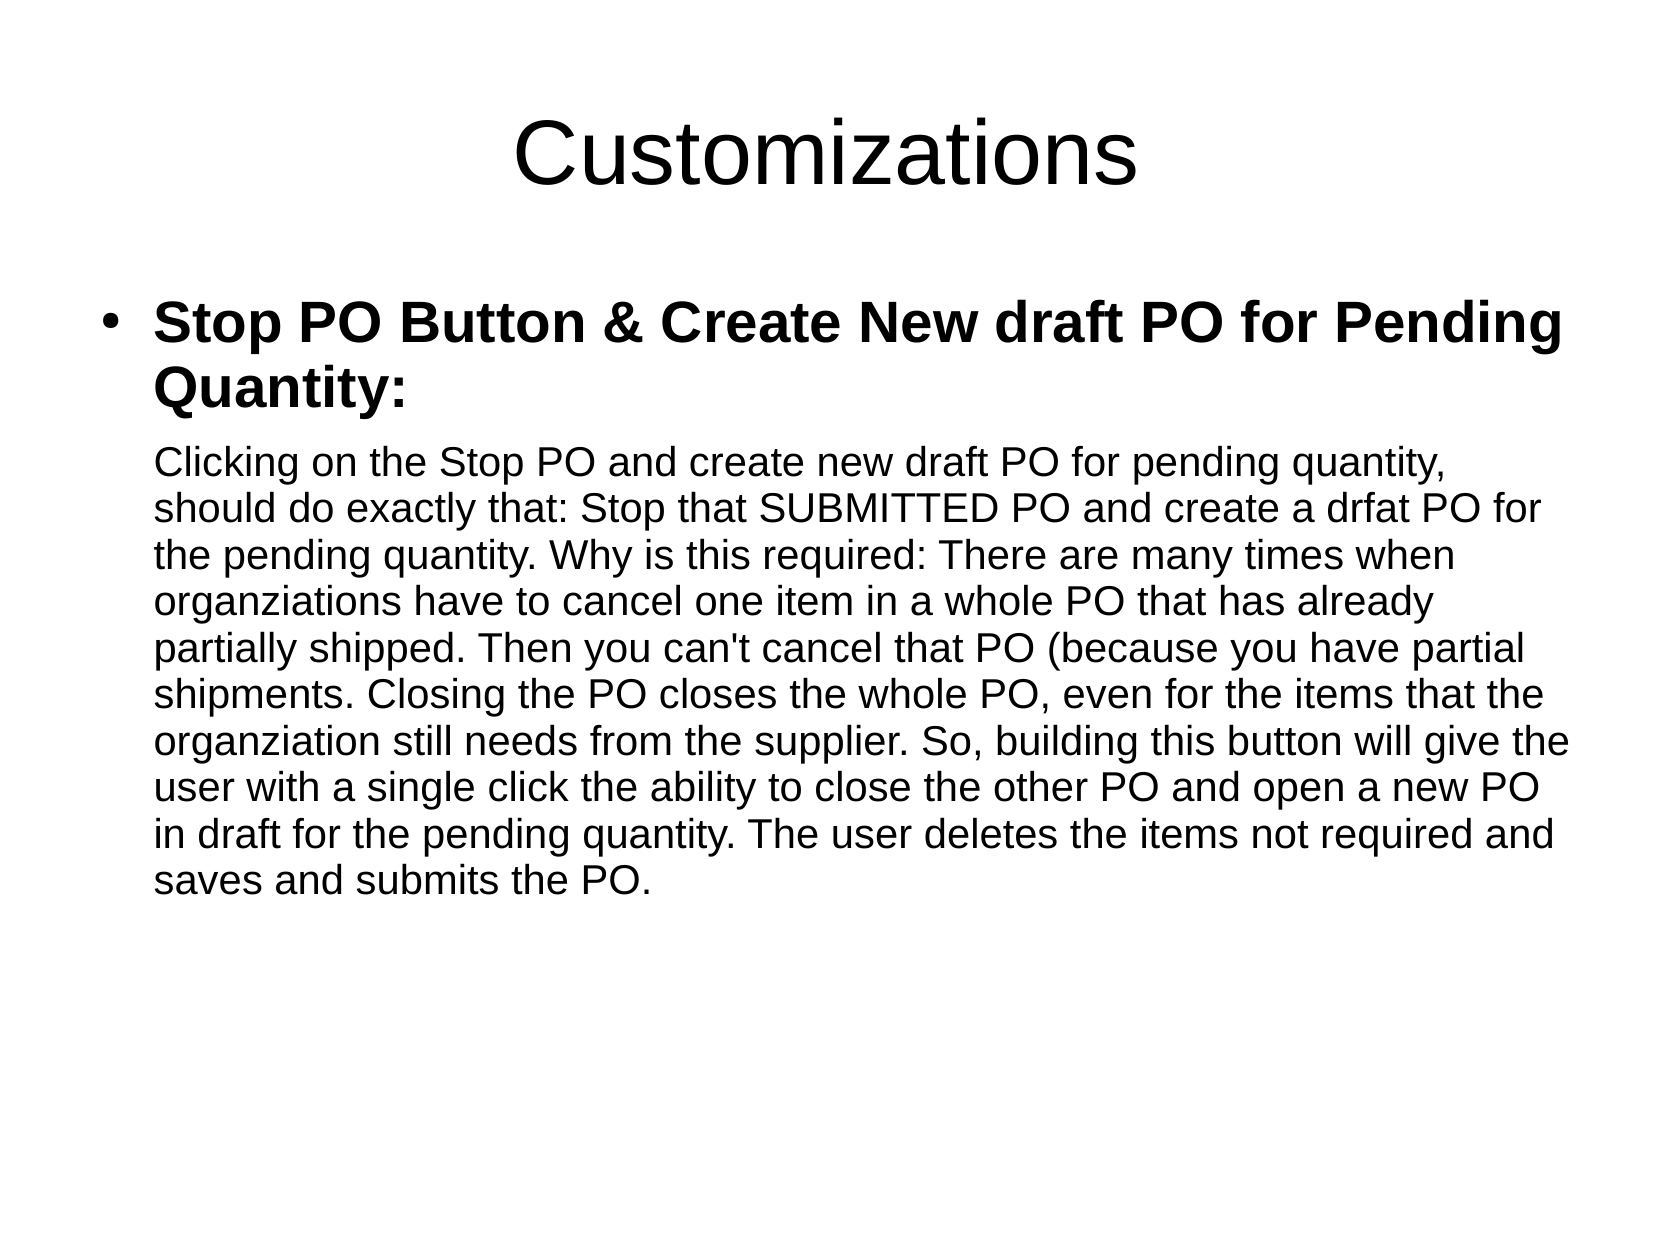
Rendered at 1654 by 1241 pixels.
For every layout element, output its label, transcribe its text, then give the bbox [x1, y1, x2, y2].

list Stop PO Button & Create New draft PO for Pending Quantity: Clicking on the Stop PO and create new draft PO for pending quantity, should do exactly that: Stop that SUBMITTED PO and create a drfat PO for the pending quantity. Why is this required: There are many times when organziations have to cancel one item in a whole PO that has already partially shipped. Then you can't cancel that PO (because you have partial shipments. Closing the PO closes the whole PO, even for the items that the organziation still needs from the supplier. So, building this button will give the user with a single click the ability to close the other PO and open a new PO in draft for the pending quantity. The user deletes the items not required and saves and submits the PO. [82, 290, 1571, 1010]
title Customizations [82, 49, 1571, 257]
